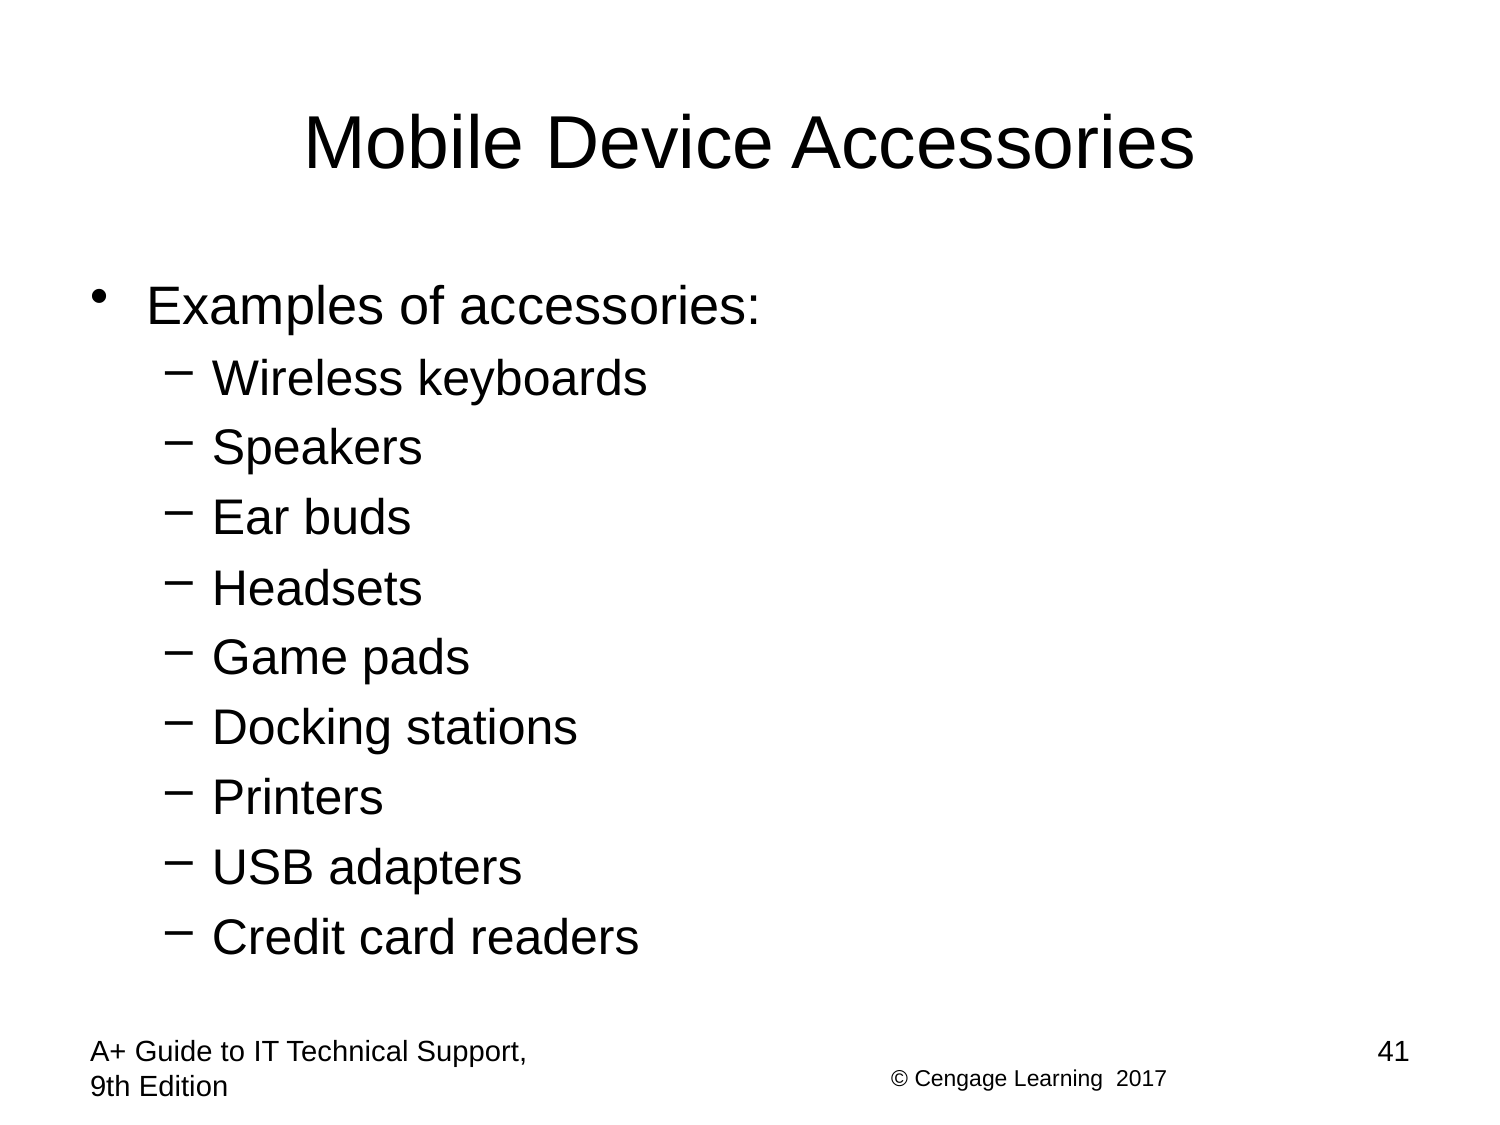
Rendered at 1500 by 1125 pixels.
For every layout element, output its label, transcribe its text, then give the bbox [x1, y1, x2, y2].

footer A+ Guide to IT Technical Support, 9th Edition [75, 1024, 588, 1103]
title Mobile Device Accessories [75, 45, 1425, 233]
slide_number <number> [1312, 1024, 1425, 1103]
list Examples of accessories: Wireless keyboards Speakers Ear buds Headsets Game pads Docking stations Printers USB adapters Credit card readers [75, 262, 1425, 1005]
